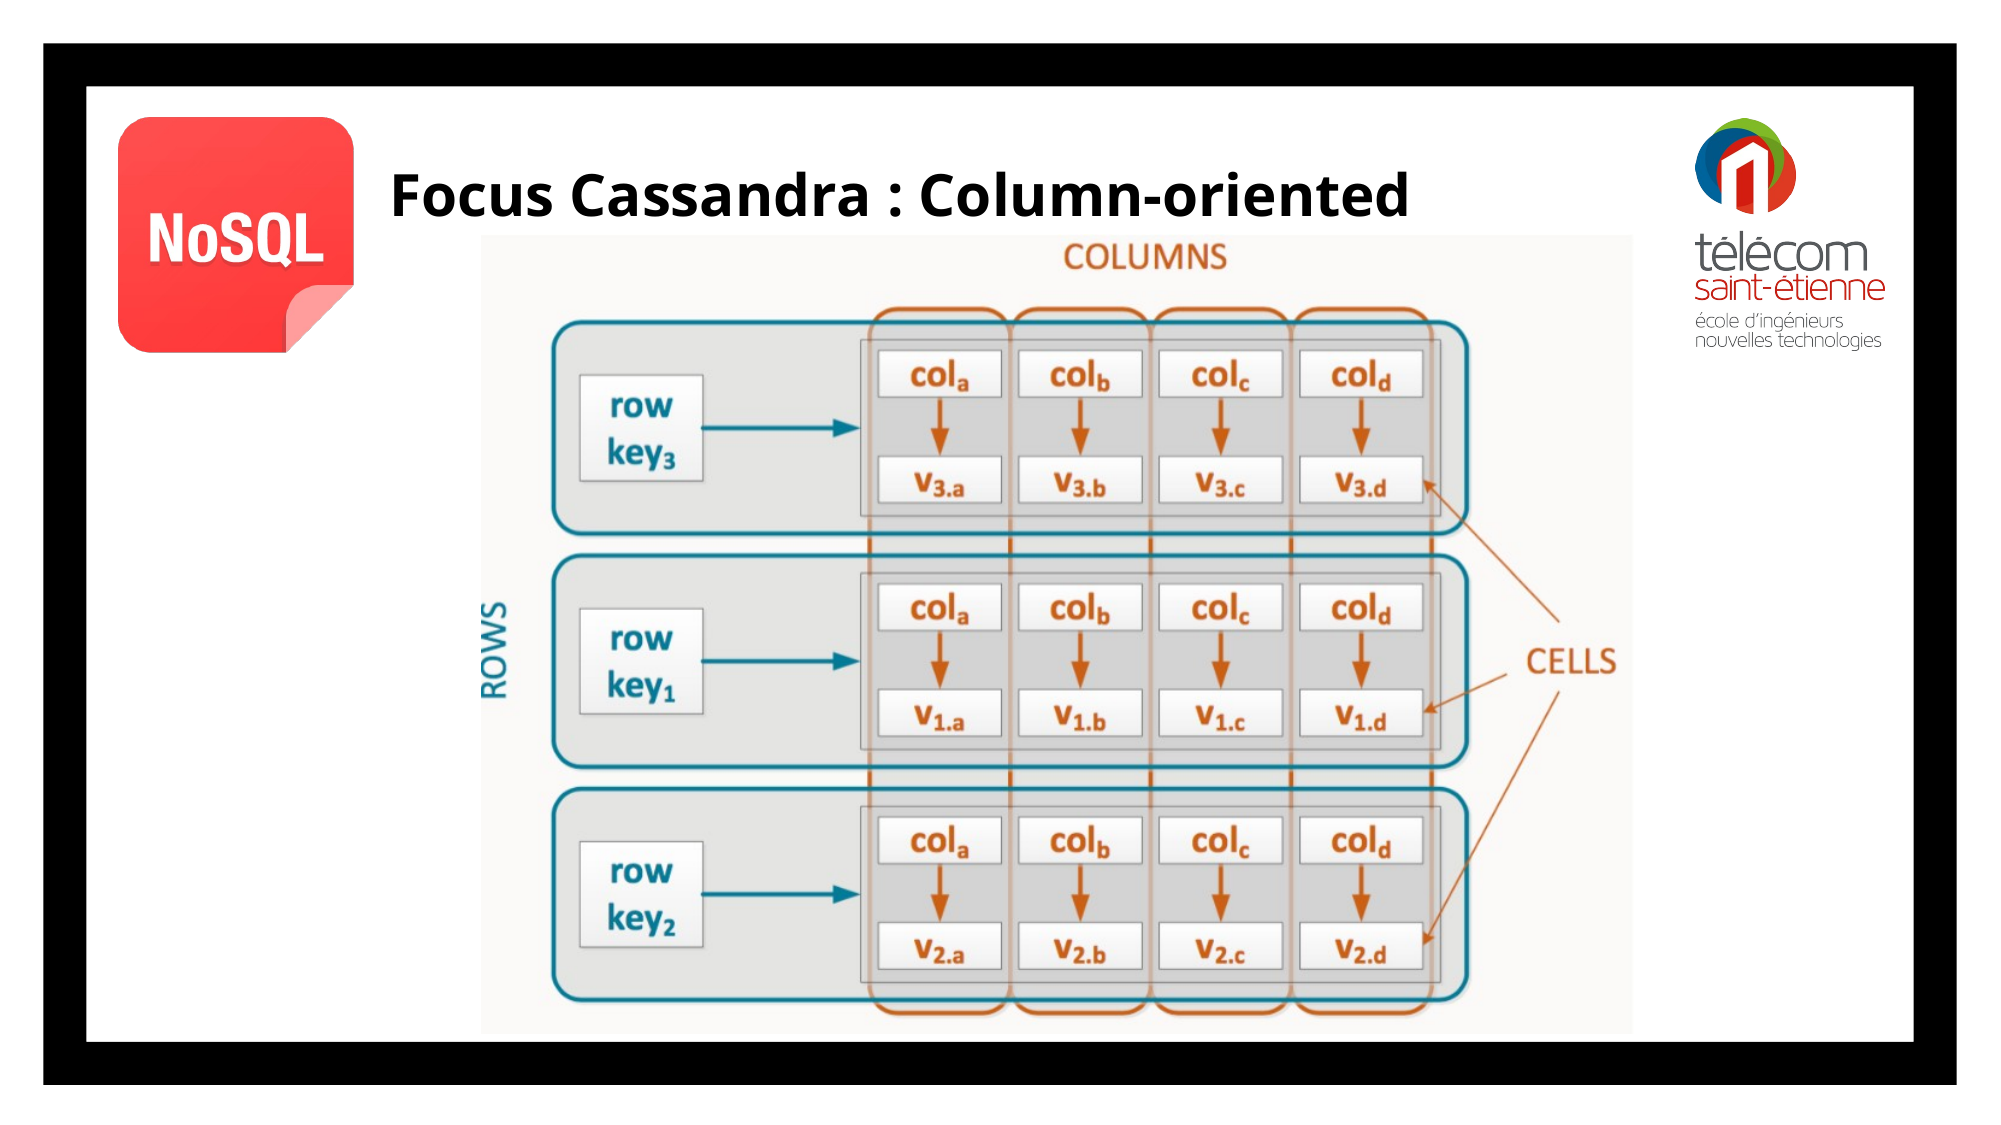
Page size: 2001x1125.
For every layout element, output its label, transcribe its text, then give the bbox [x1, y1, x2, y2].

picture [481, 234, 1634, 1034]
picture [1695, 118, 1885, 351]
title Focus Cassandra : Column-oriented [370, 138, 1695, 304]
picture [101, 100, 370, 369]
